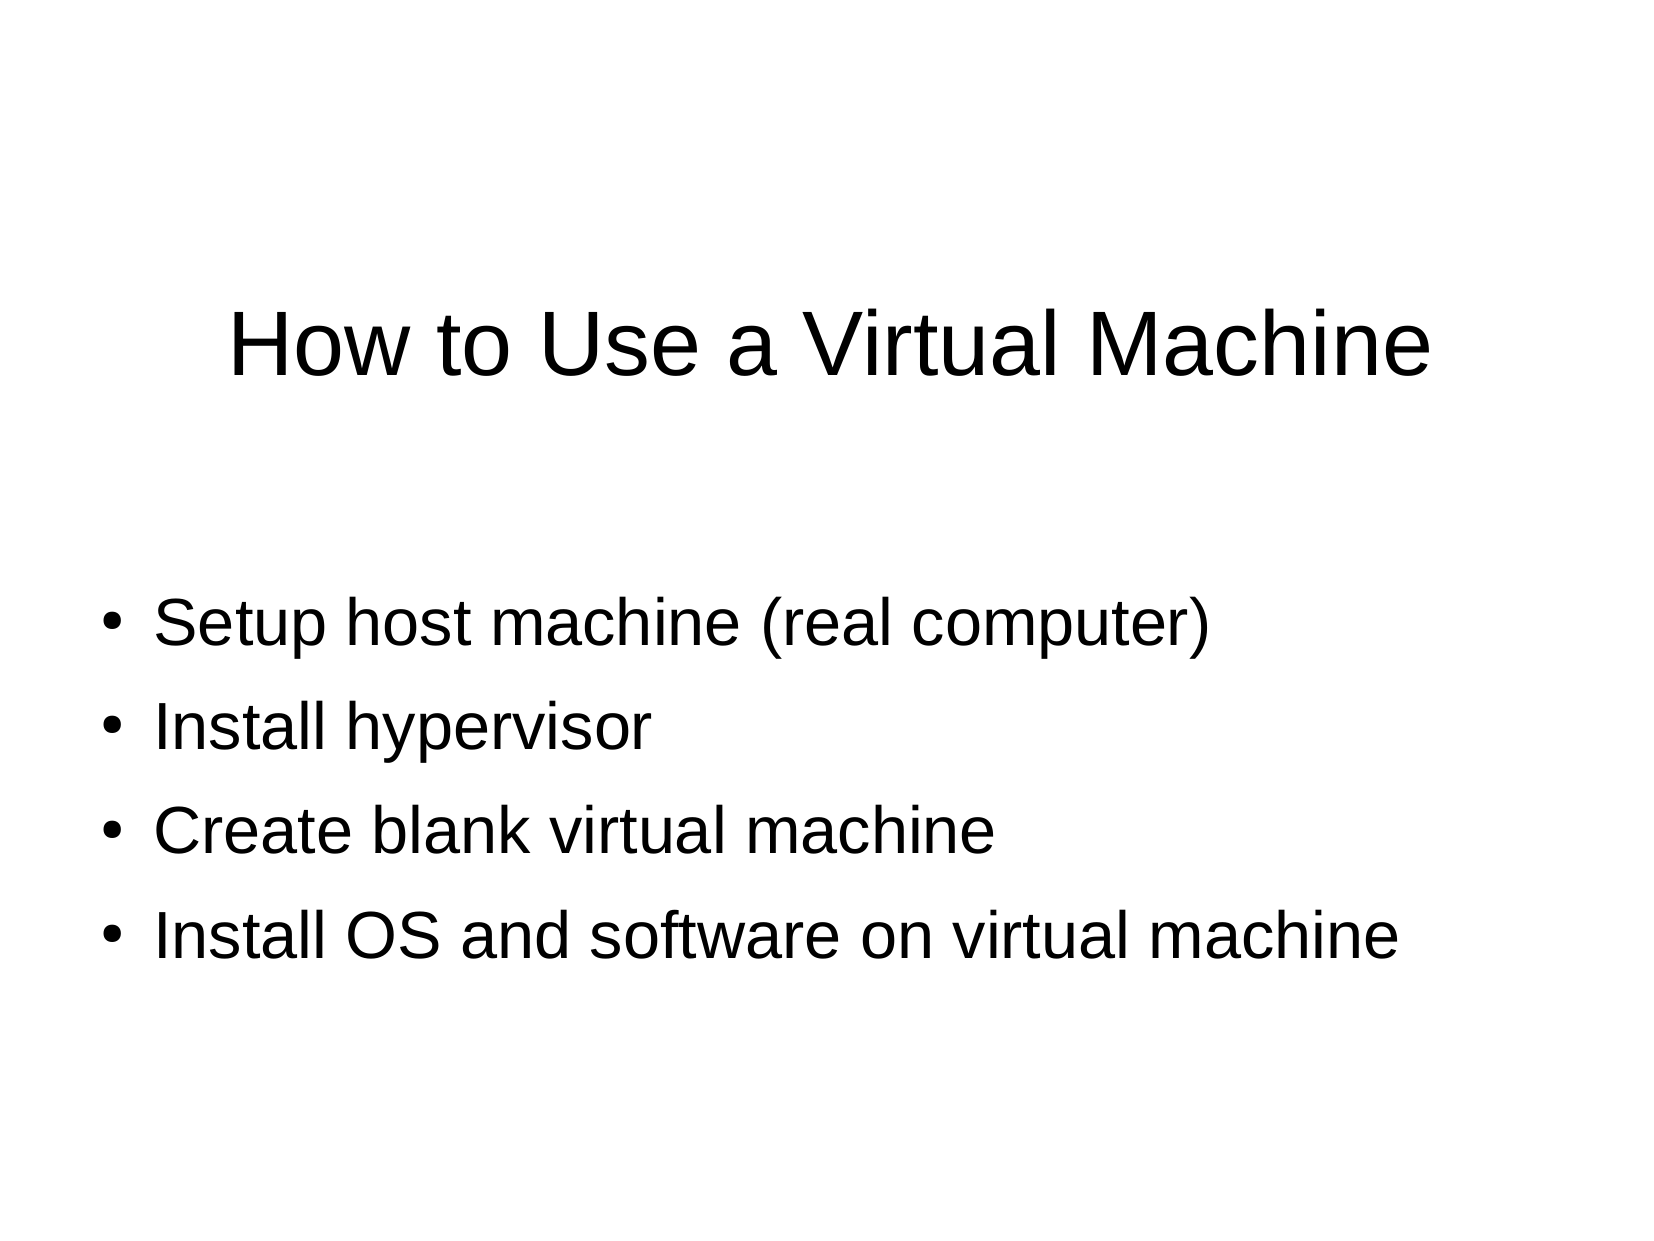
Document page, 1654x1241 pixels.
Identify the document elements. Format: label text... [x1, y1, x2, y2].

title How to Use a Virtual Machine [86, 240, 1576, 448]
list Setup host machine (real computer) Install hypervisor Create blank virtual machine Install OS and software on virtual machine [82, 585, 1571, 1010]
